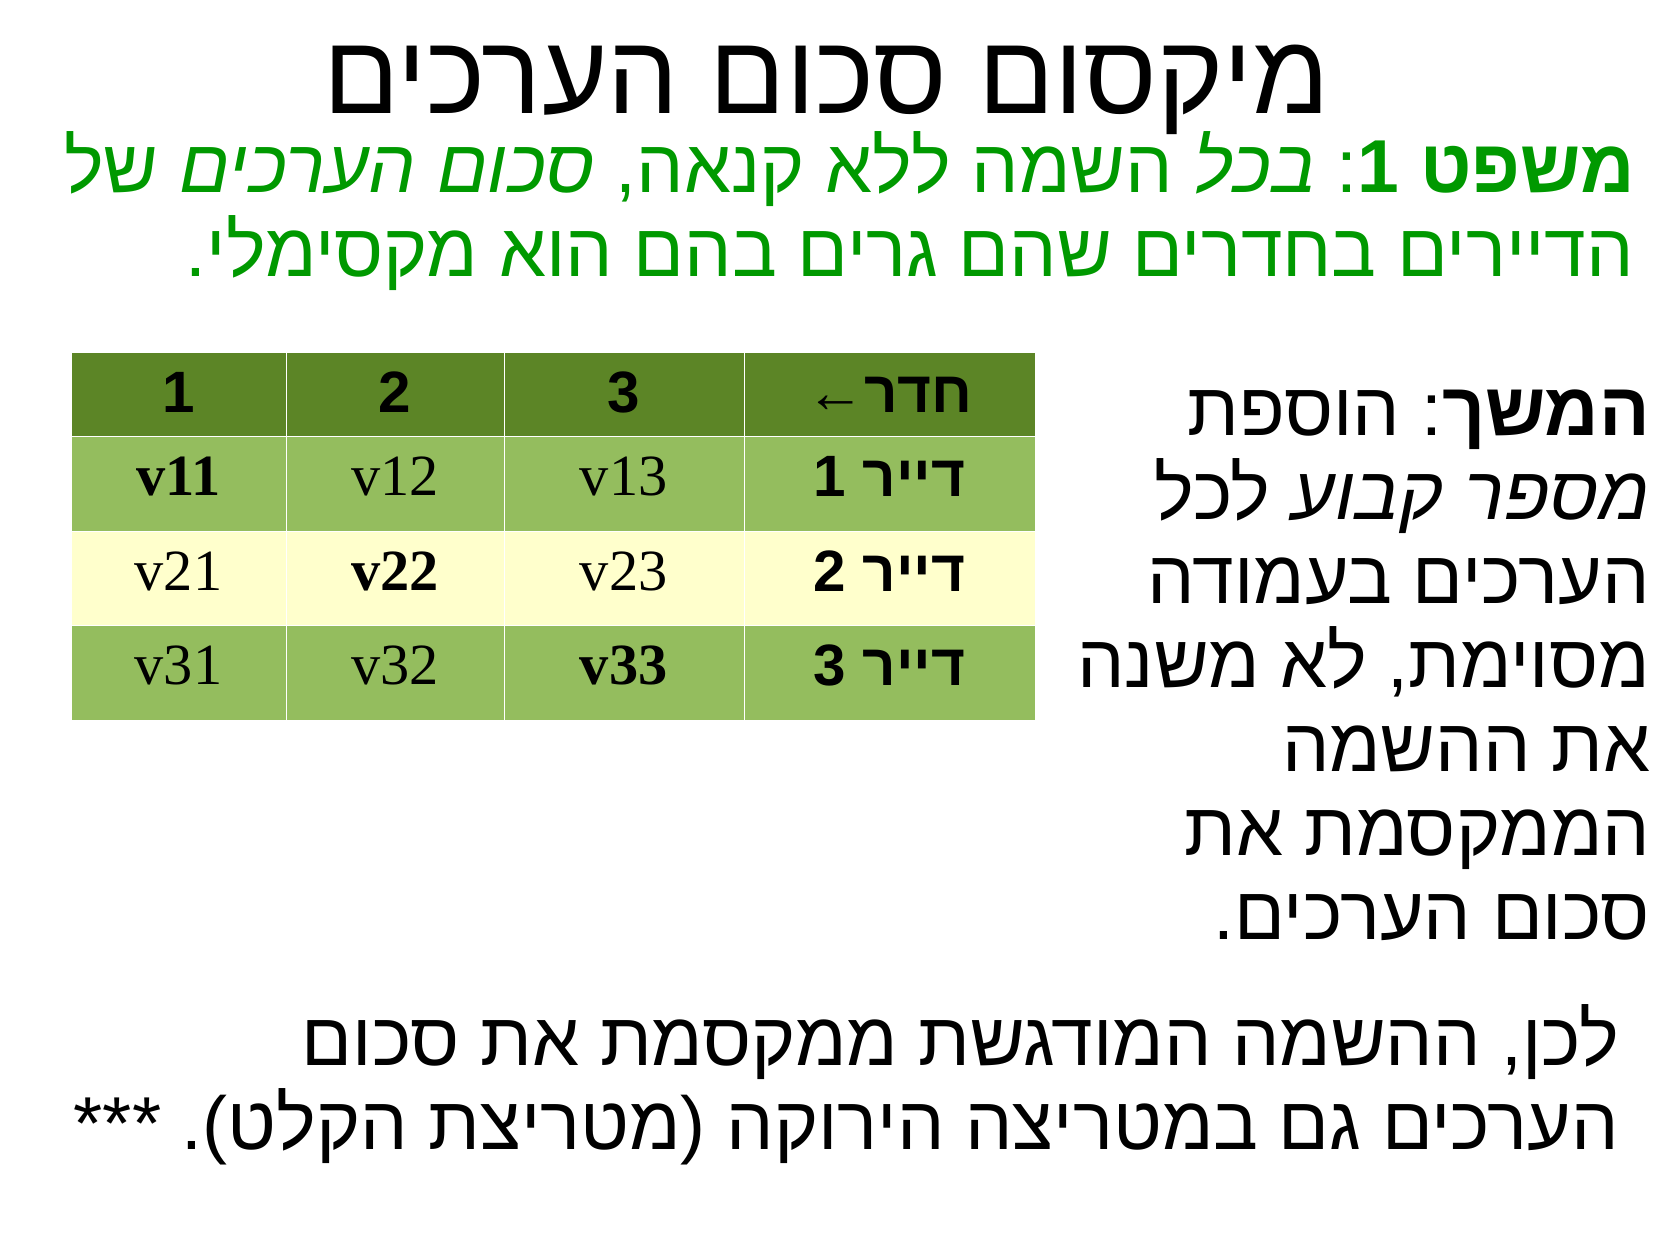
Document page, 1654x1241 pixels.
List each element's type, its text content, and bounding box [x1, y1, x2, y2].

table_cell v21 [72, 532, 286, 625]
table_header 2 [287, 353, 504, 436]
list משפט 1: בכל השמה ללא קנאה, סכום הערכים של הדיירים בחדרים שהם גרים בהם הוא מקסימלי. [15, 124, 1636, 286]
table_cell v22 [287, 532, 504, 625]
table_cell דייר 2 [745, 532, 1005, 625]
table_cell v13 [505, 437, 744, 531]
table_cell v12 [287, 437, 504, 531]
table_header 1 [72, 353, 286, 436]
title מיקסום סכום הערכים [0, 0, 1654, 151]
text_box לכן, ההשמה המודגשת ממקסמת את סכום הערכים גם במטריצה הירוקה (מטריצת הקלט). *** [41, 990, 1636, 1173]
table_cell v11 [72, 437, 286, 531]
table_cell v32 [287, 626, 504, 720]
text_box המשך: הוספת מספר קבוע לכל הערכים בעמודה מסוימת, לא משנה את ההשמה הממקסמת את סכום הערכים. [1005, 360, 1654, 976]
table_cell v31 [72, 626, 286, 720]
table_cell דייר 3 [745, 626, 1005, 720]
table_cell דייר 1 [745, 437, 1005, 531]
table_cell v23 [505, 532, 744, 625]
table_cell v33 [505, 626, 744, 720]
table_header 3 [505, 353, 744, 436]
table_header חדר← [745, 353, 1035, 436]
